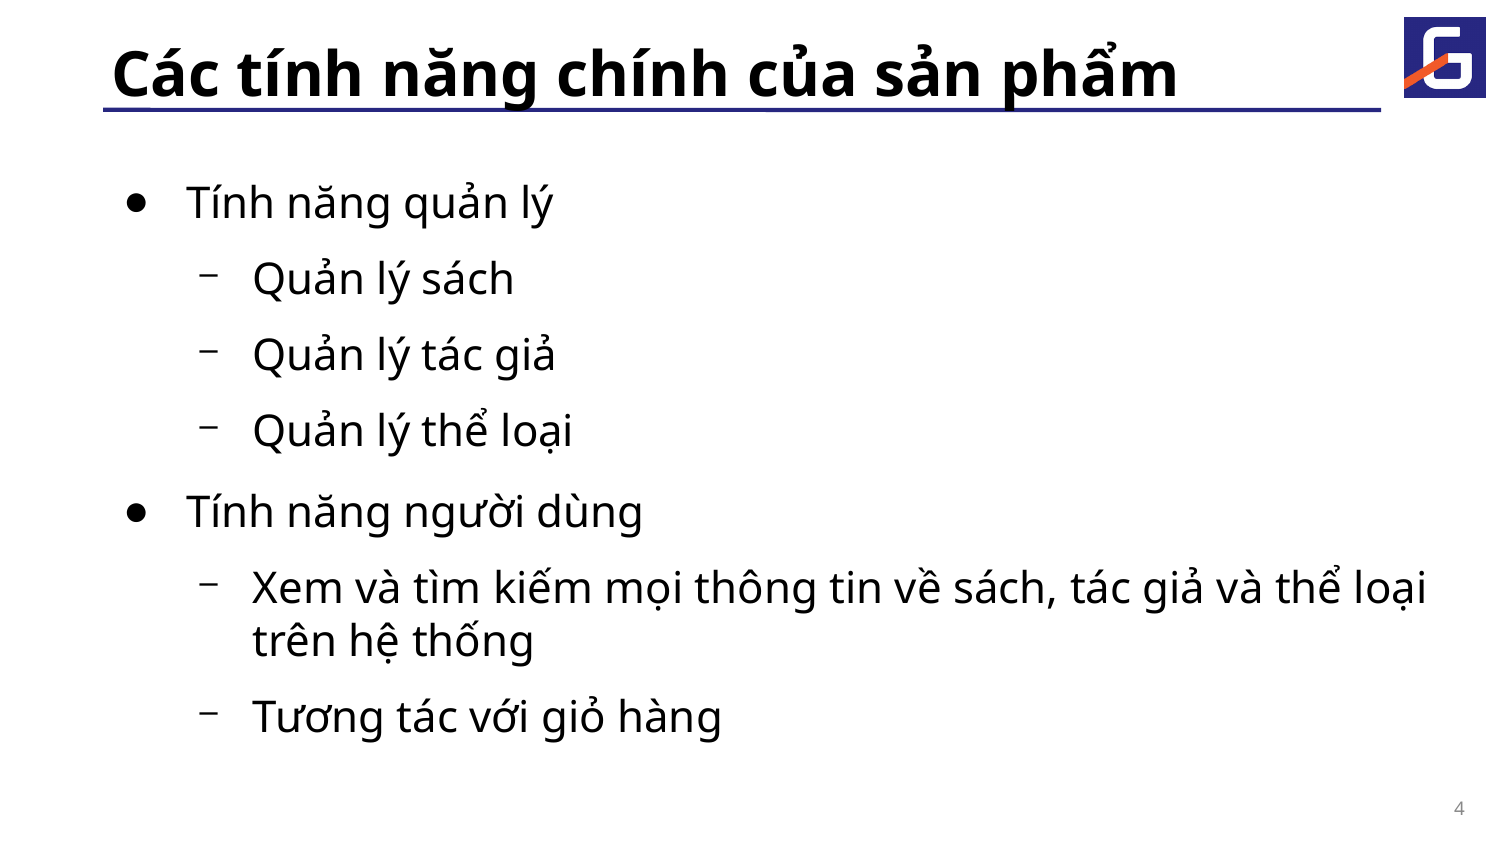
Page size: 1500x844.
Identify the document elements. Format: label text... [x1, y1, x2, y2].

list Tính năng quản lý Quản lý sách Quản lý tác giả Quản lý thể loại Tính năng người dùng Xem và tìm kiếm mọi thông tin về sách, tác giả và thể loại trên hệ thống Tương tác với giỏ hàng [96, 151, 1449, 786]
picture [1404, 17, 1486, 98]
title Các tính năng chính của sản phẩm [96, 28, 1449, 122]
slide_number <number> [1389, 777, 1480, 842]
